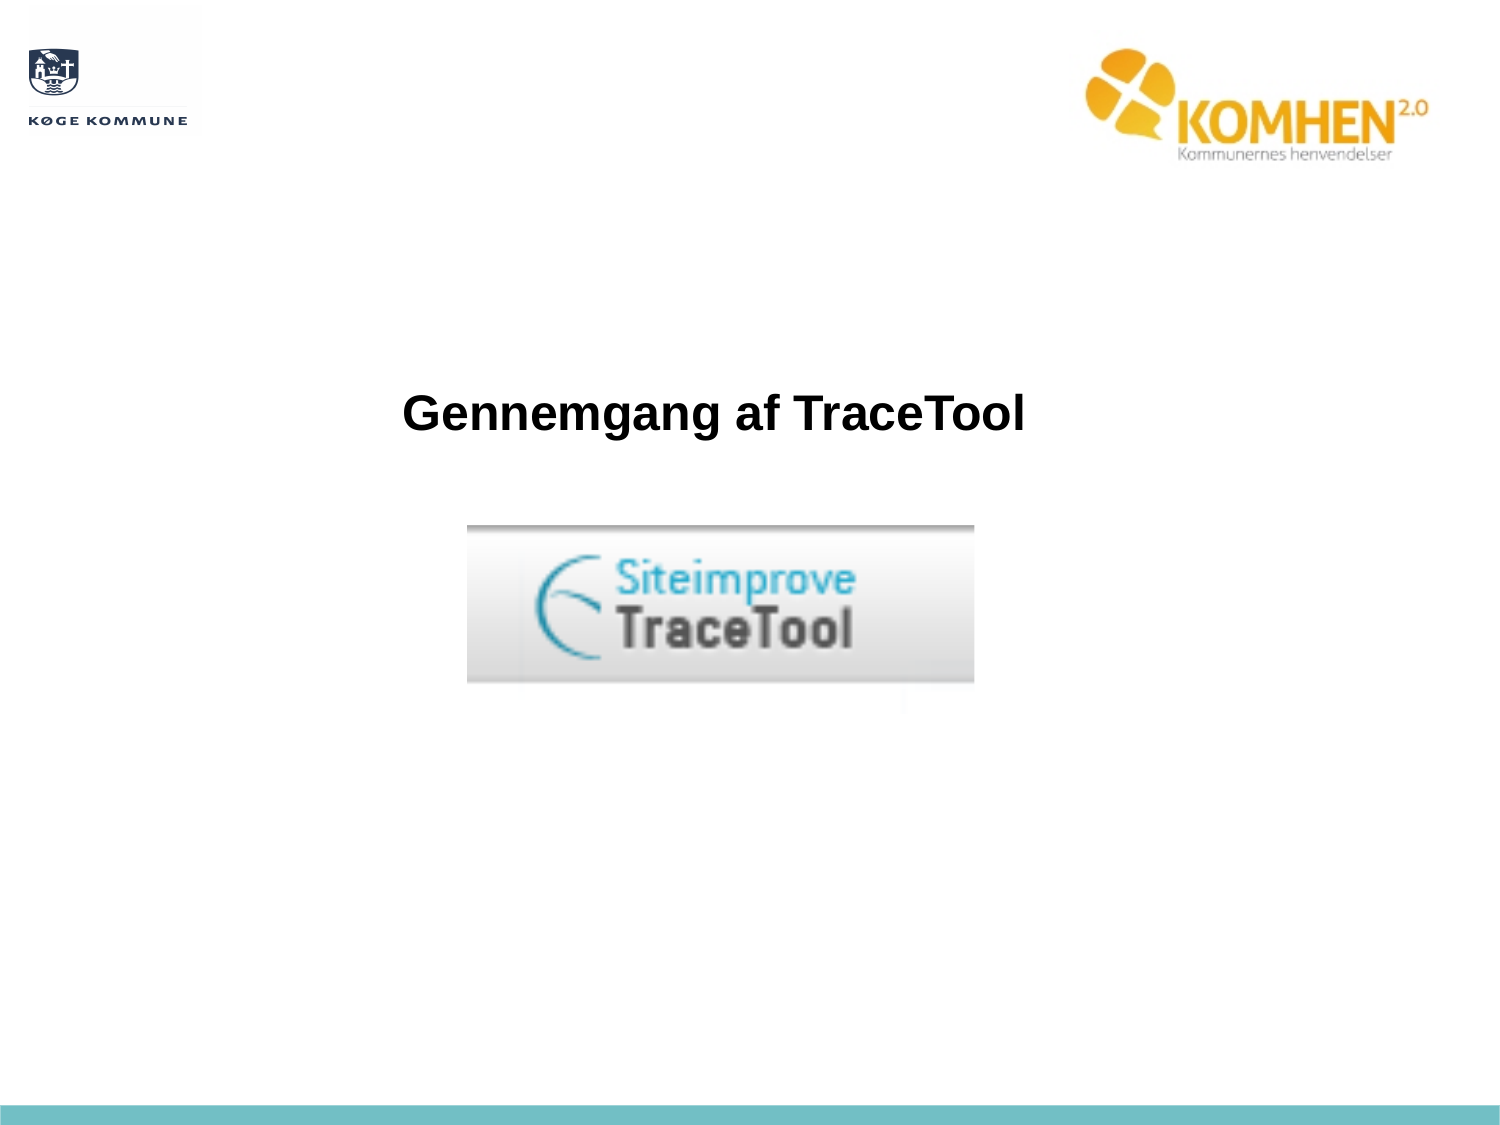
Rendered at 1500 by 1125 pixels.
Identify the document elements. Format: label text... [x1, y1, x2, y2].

picture [1069, 30, 1440, 186]
text_box [0, 1105, 1500, 1125]
text_box Gennemgang af TraceTool [147, 373, 1282, 449]
picture [466, 525, 976, 714]
picture [29, 5, 202, 136]
